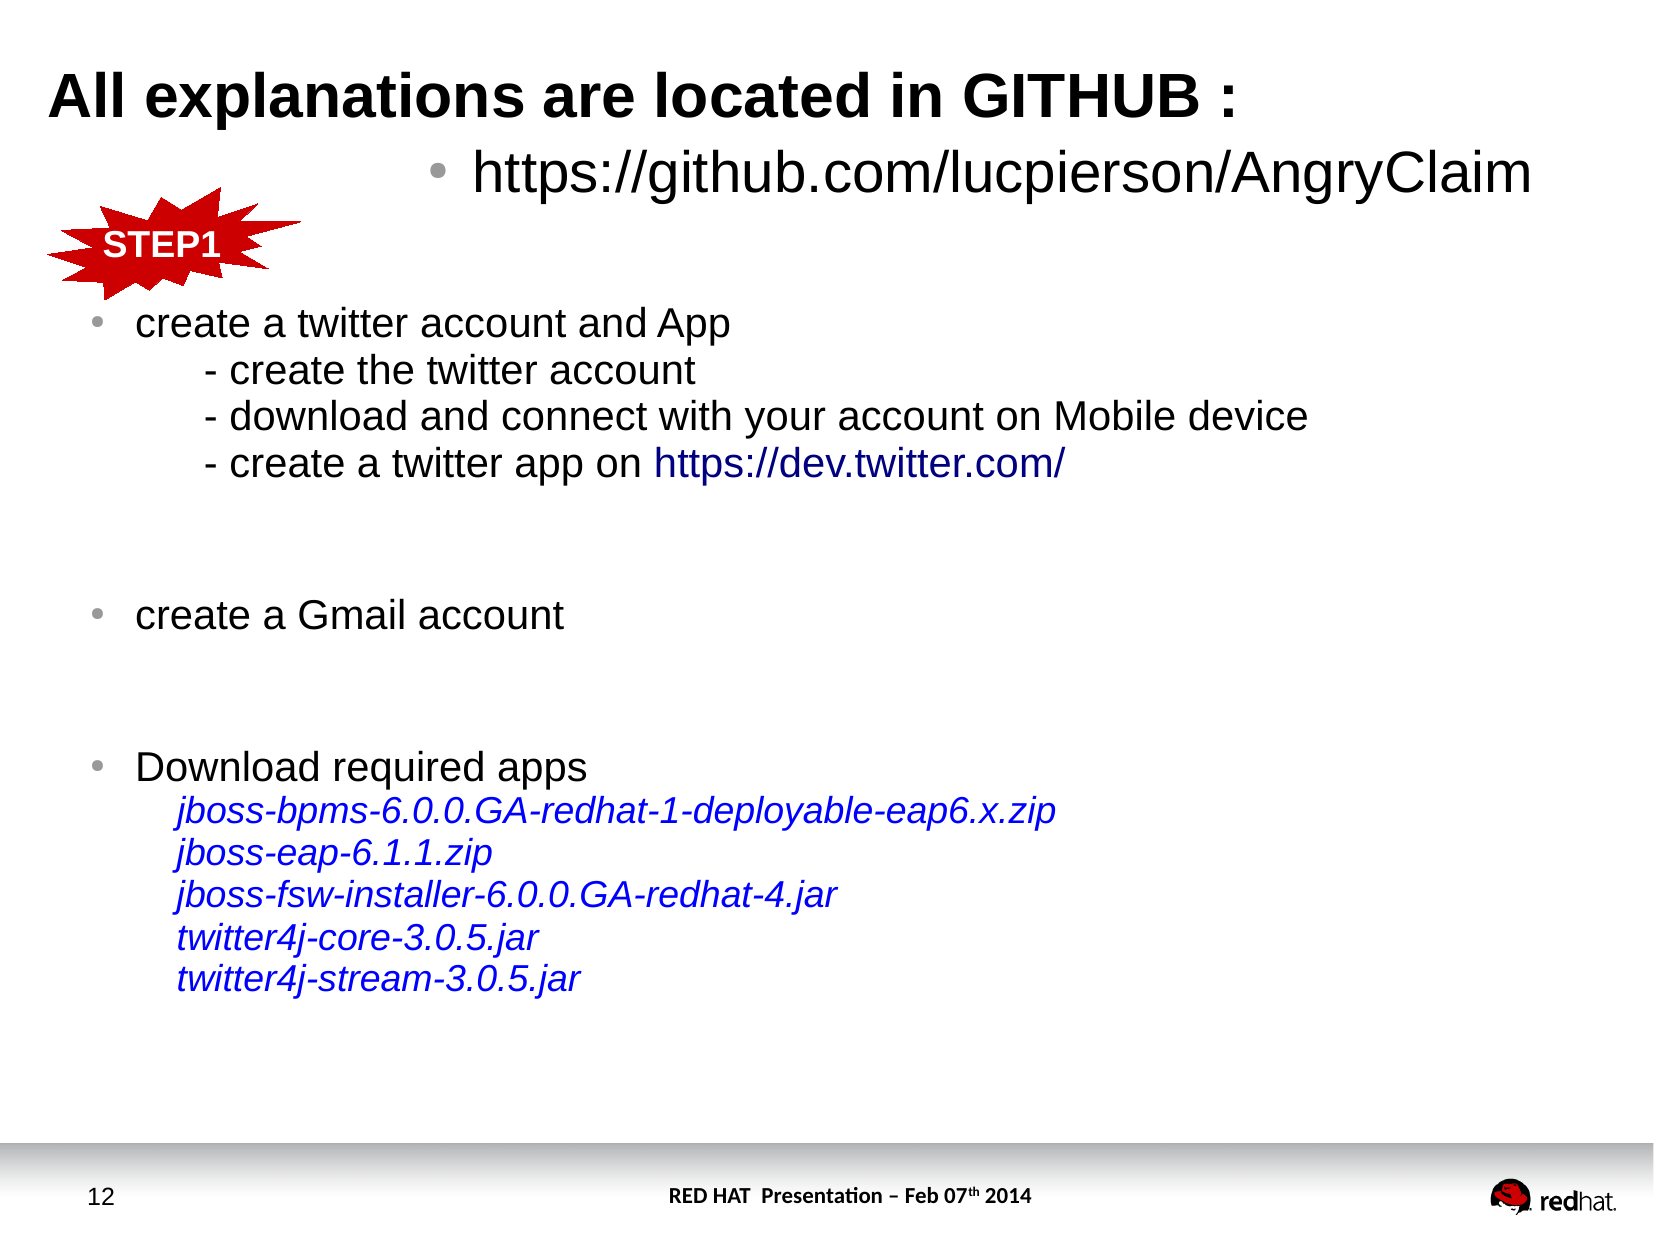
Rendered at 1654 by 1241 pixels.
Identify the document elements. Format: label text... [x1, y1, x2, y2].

picture [0, 1143, 1654, 1241]
list https://github.com/lucpierson/AngryClaim [412, 140, 1576, 226]
text_box STEP1 [47, 187, 301, 300]
list create a twitter account and App - create the twitter account - download and connect with your account on Mobile device - create a twitter app on https://dev.twitter.com/ create a Gmail account Download required apps jboss-bpms-6.0.0.GA-redhat-1-deployable-eap6.x.zip jboss-eap-6.1.1.zip jboss-fsw-installer-6.0.0.GA-redhat-4.jar twitter4j-core-3.0.5.jar twitter4j-stream-3.0.5.jar [75, 300, 1613, 1076]
title All explanations are located in GITHUB : [47, 2, 1536, 190]
